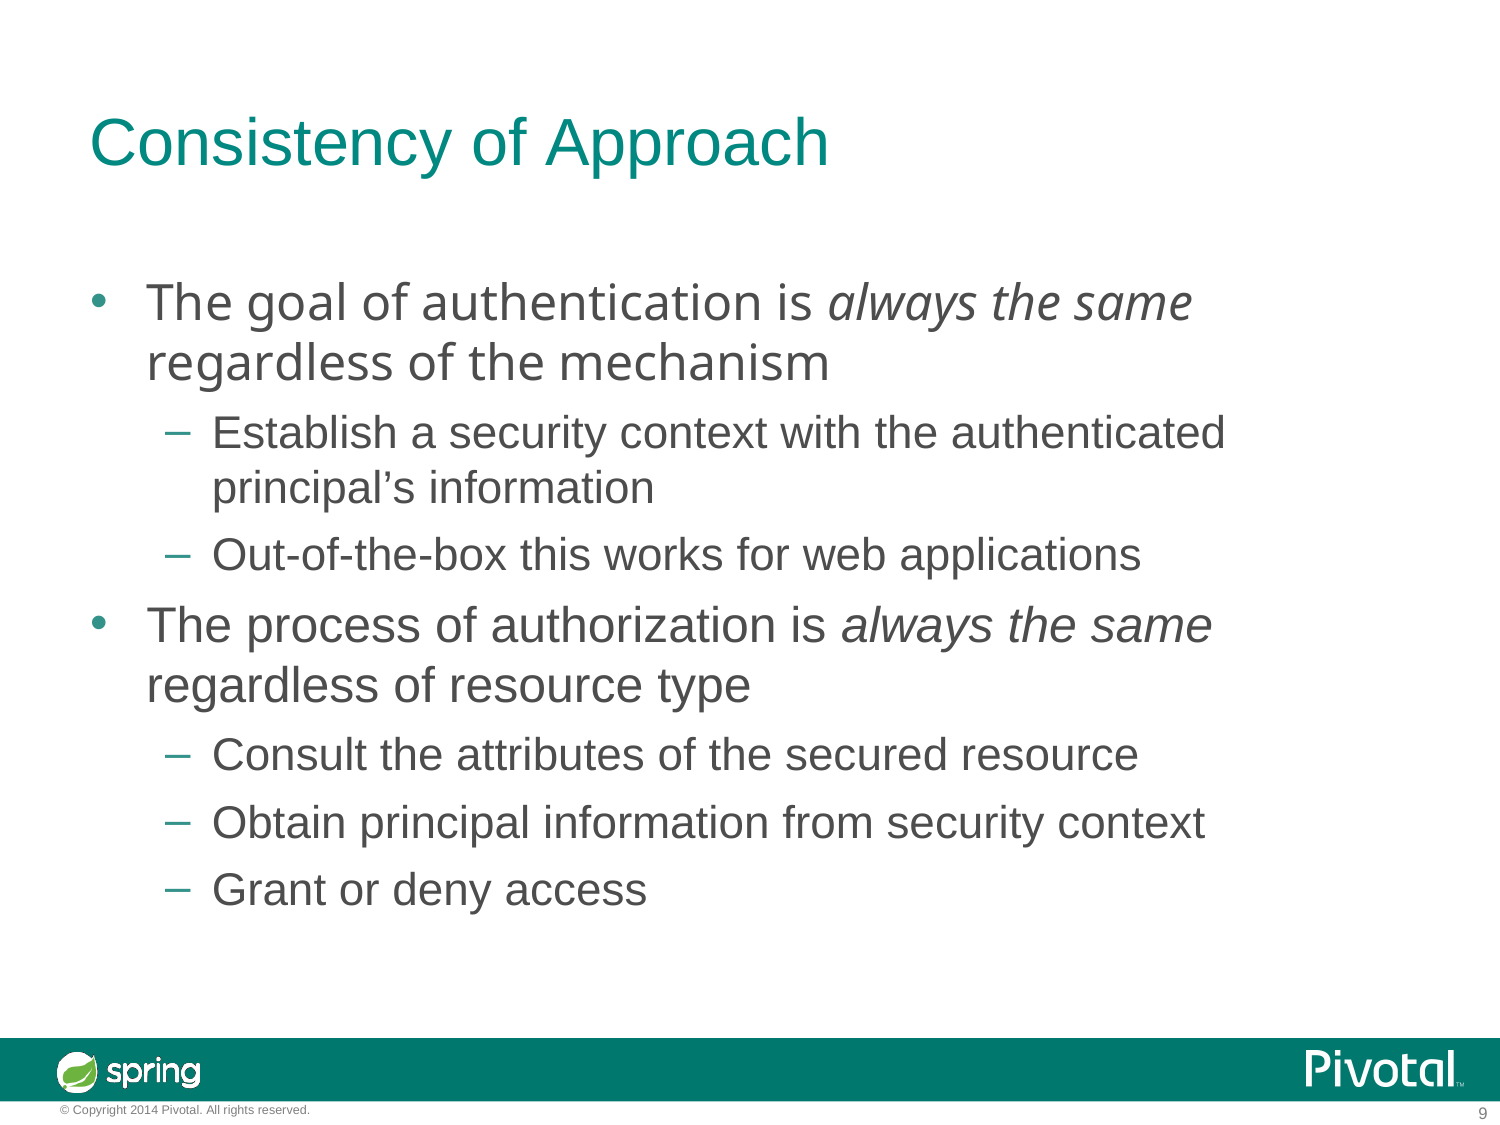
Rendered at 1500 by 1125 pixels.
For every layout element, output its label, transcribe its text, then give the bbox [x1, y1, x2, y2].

picture [1306, 1050, 1464, 1087]
list The goal of authentication is always the same regardless of the mechanism Establish a security context with the authenticated principal’s information Out-of-the-box this works for web applications The process of authorization is always the same regardless of resource type Consult the attributes of the secured resource Obtain principal information from security context Grant or deny access [75, 262, 1426, 1005]
title Consistency of Approach [75, 45, 1426, 233]
picture [32, 1041, 210, 1103]
